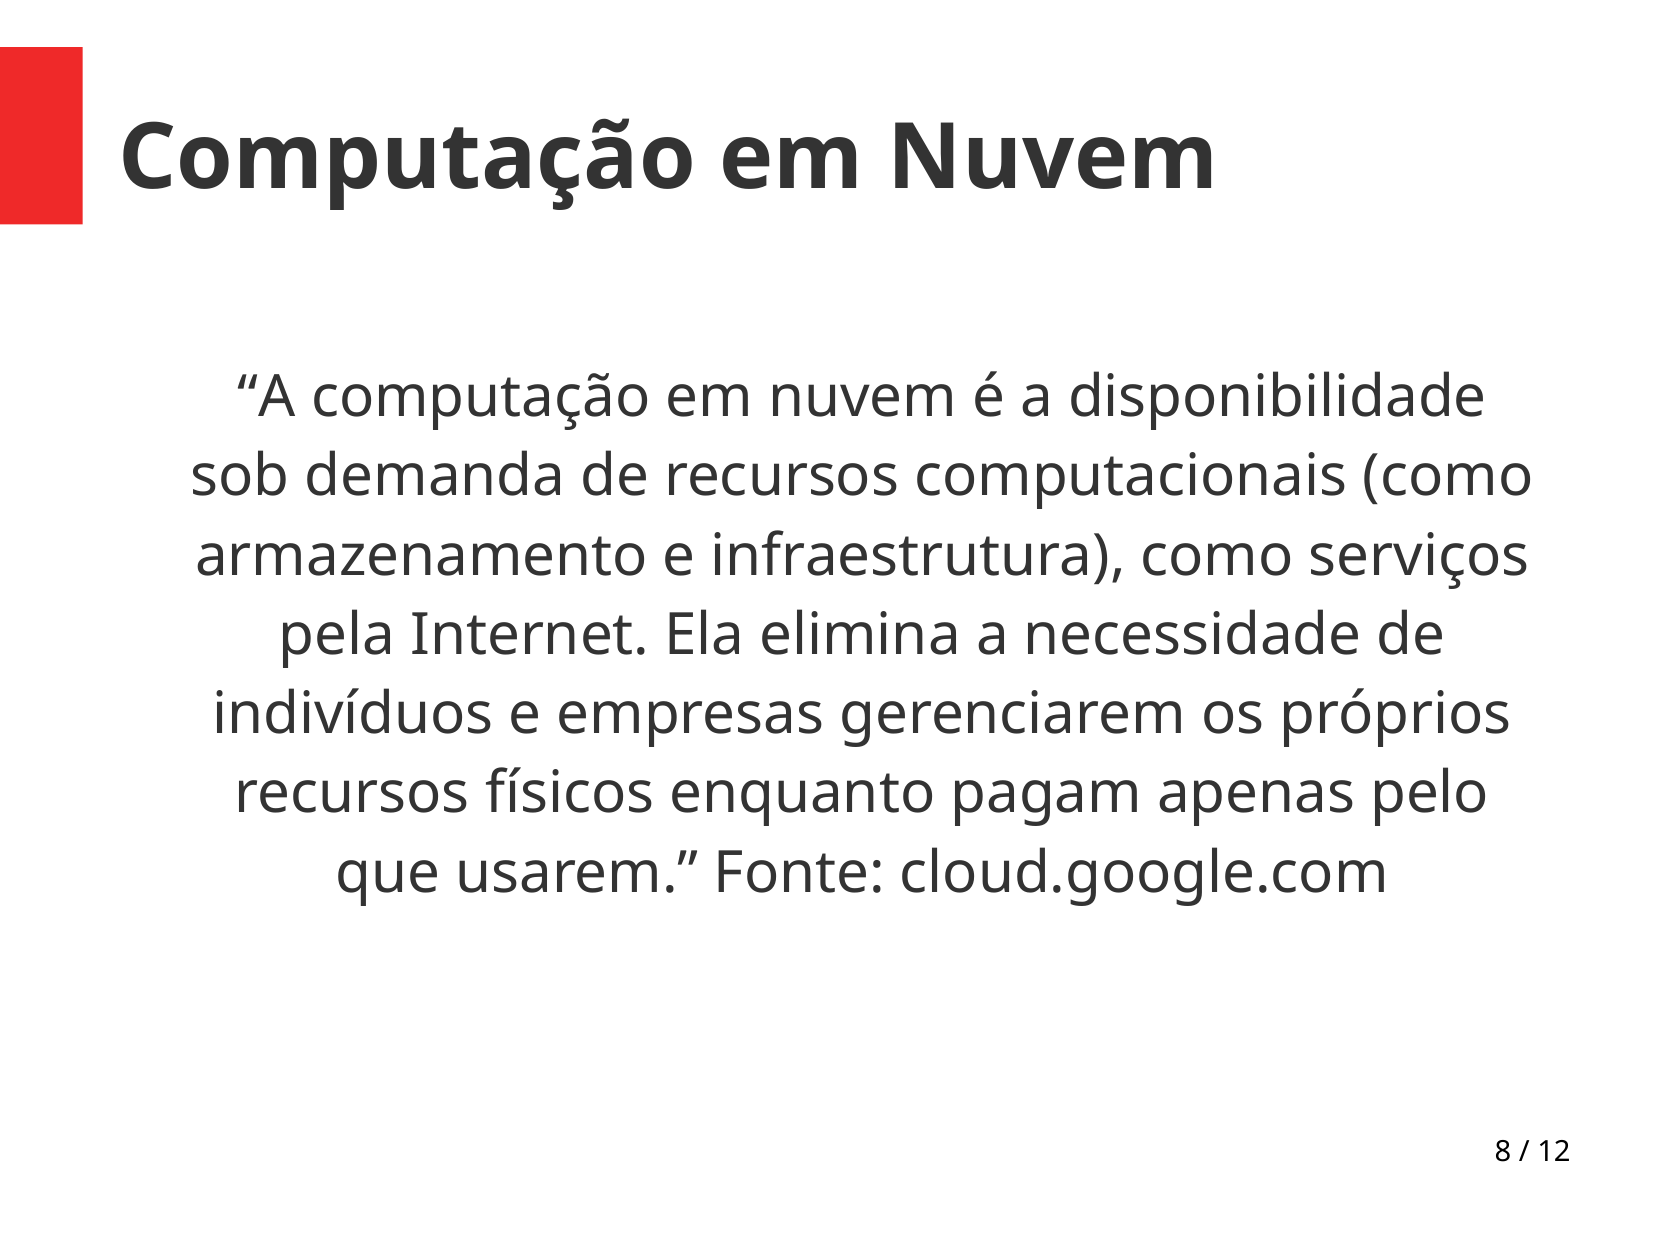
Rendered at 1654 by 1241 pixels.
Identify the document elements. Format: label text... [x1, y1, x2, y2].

list “A computação em nuvem é a disponibilidade sob demanda de recursos computacionais (como armazenamento e infraestrutura), como serviços pela Internet. Ela elimina a necessidade de indivíduos e empresas gerenciarem os próprios recursos físicos enquanto pagam apenas pelo que usarem.” Fonte: cloud.google.com [118, 354, 1536, 1074]
title Computação em Nuvem [118, 49, 1571, 257]
